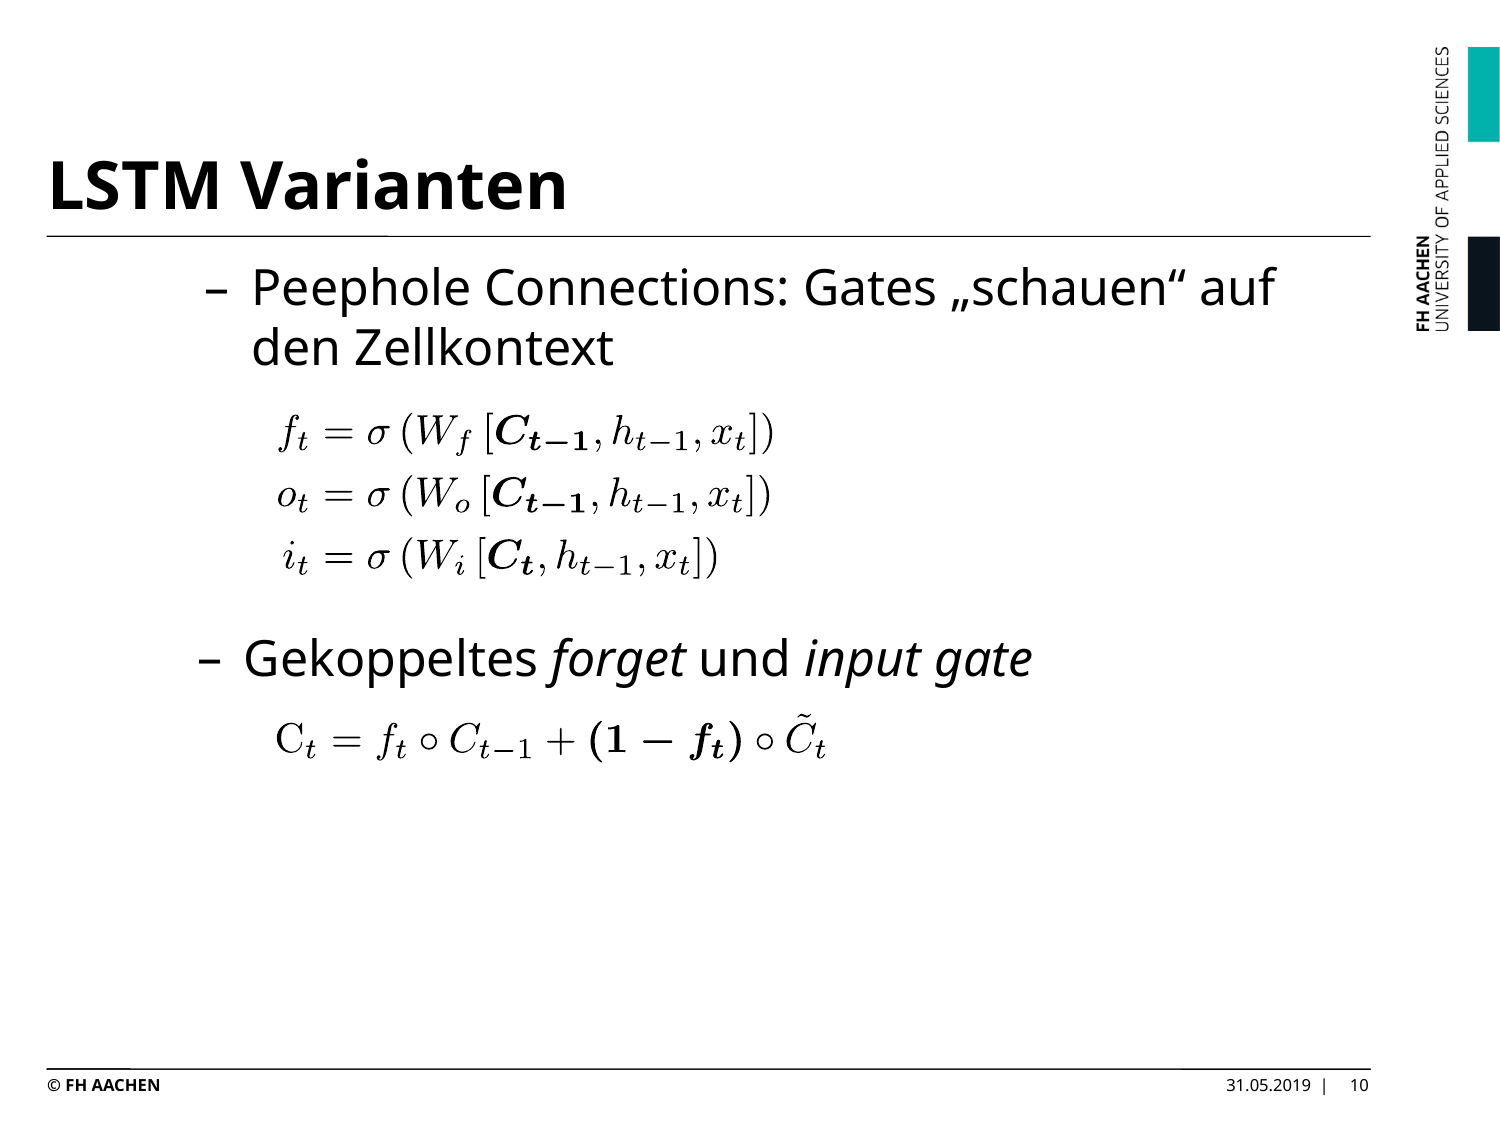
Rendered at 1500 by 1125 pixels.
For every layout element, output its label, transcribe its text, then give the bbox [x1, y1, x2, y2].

picture [1404, 47, 1500, 331]
list Gekoppeltes forget und input gate [47, 625, 1371, 1047]
list Peephole Connections: Gates „schauen“ auf den Zellkontext [47, 255, 1371, 615]
text_box [276, 412, 777, 579]
title LSTM Varianten [47, 142, 1371, 231]
text_box [274, 713, 827, 763]
